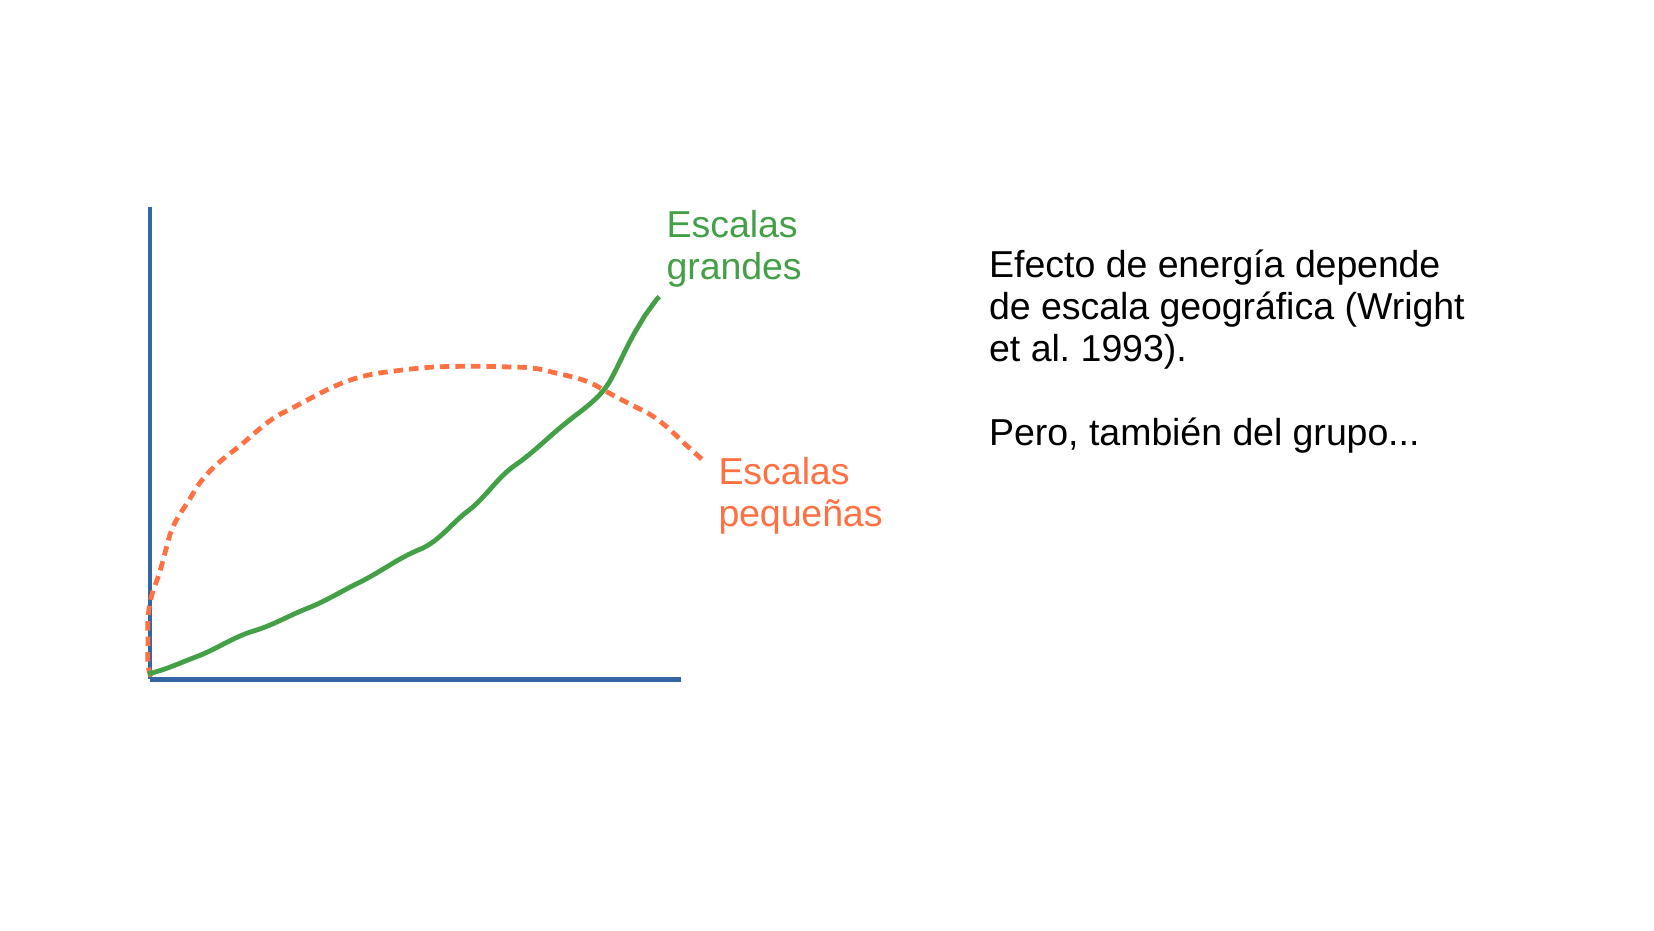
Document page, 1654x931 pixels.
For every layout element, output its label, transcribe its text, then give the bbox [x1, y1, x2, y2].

text_box Escalas pequeñas [703, 442, 970, 542]
text_box Escalas grandes [651, 196, 918, 296]
text_box Efecto de energía depende de escala geográfica (Wright et al. 1993). Pero, también del grupo... [974, 236, 1506, 461]
